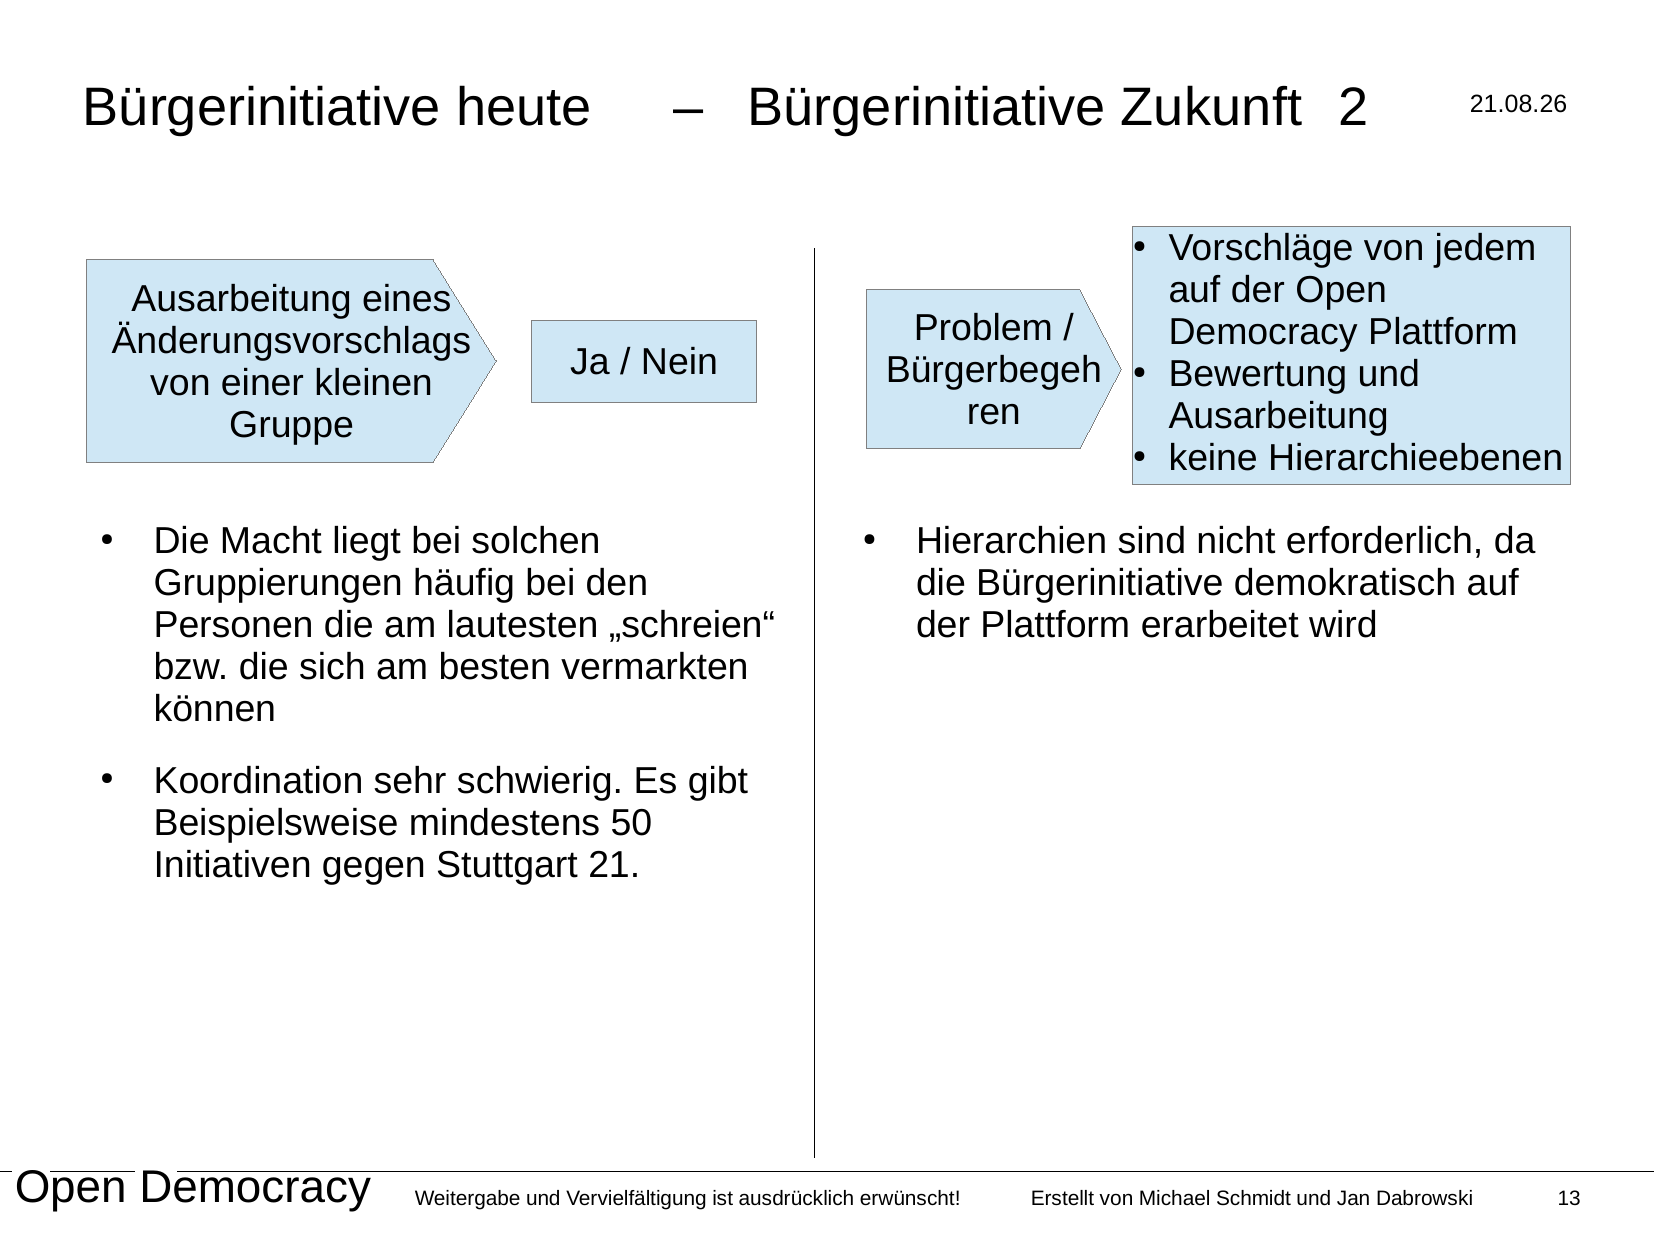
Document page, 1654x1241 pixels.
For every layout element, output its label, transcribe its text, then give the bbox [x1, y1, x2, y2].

text_box Ja / Nein [531, 320, 757, 403]
list Hierarchien sind nicht erforderlich, da die Bürgerinitiative demokratisch auf der Plattform erarbeitet wird [845, 519, 1572, 1192]
text_box Vorschläge von jedem auf der Open Democracy Plattform Bewertung und Ausarbeitung keine Hierarchieebenen [1132, 226, 1571, 485]
text_box Problem / Bürgerbegehren [866, 289, 1122, 449]
text_box Ausarbeitung eines Änderungsvorschlags von einer kleinen Gruppe [86, 259, 497, 463]
title Bürgerinitiative heute – Bürgerinitiative Zukunft 2 [82, 46, 1477, 168]
list Die Macht liegt bei solchen Gruppierungen häufig bei den Personen die am lautesten „schreien“ bzw. die sich am besten vermarkten können Koordination sehr schwierig. Es gibt Beispielsweise mindestens 50 Initiativen gegen Stuttgart 21. [82, 519, 809, 1192]
